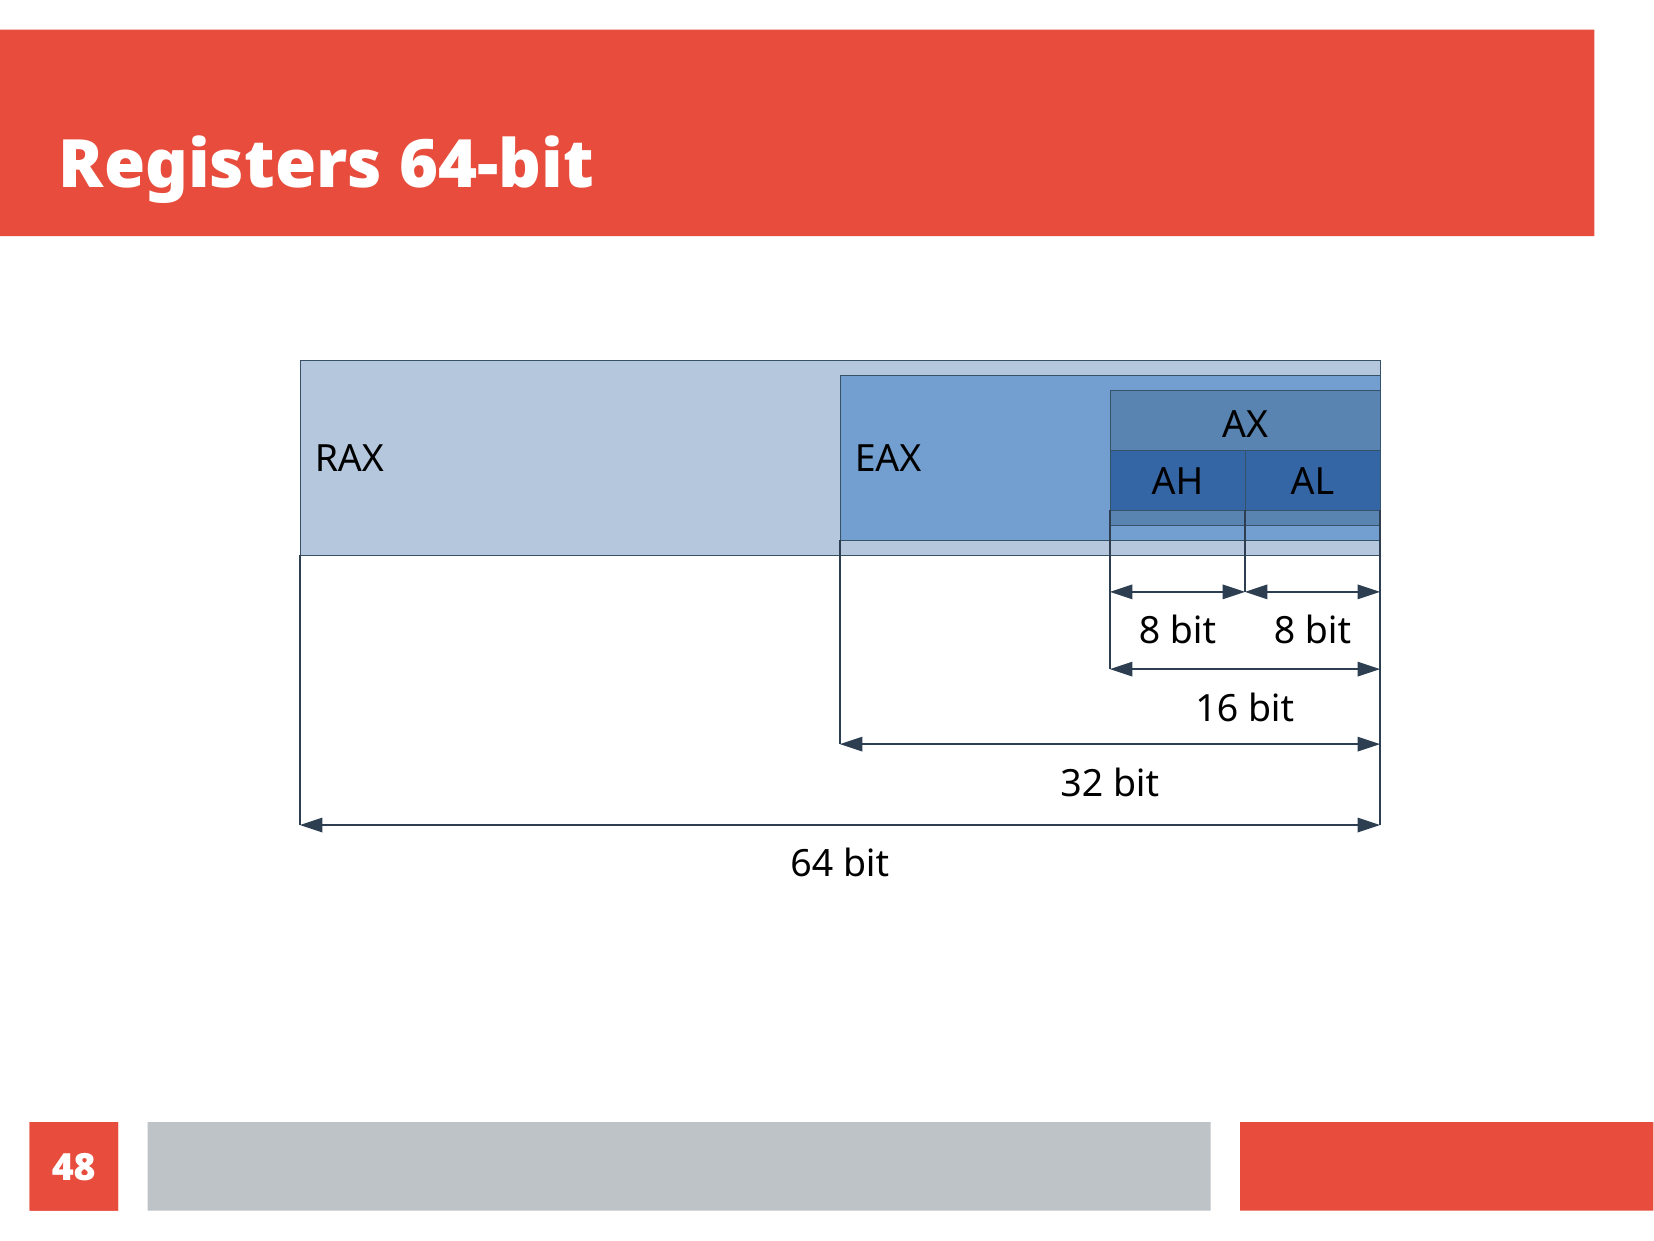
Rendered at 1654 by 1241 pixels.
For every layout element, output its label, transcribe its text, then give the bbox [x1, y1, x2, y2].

text_box RAX [841, 541, 1109, 556]
text_box AX [1111, 511, 1244, 526]
text_box RAX [1111, 541, 1244, 556]
text_box 32 bit [840, 759, 1381, 805]
text_box 8 bit [1245, 606, 1381, 652]
text_box AX [1110, 390, 1381, 450]
text_box 8 bit [1110, 606, 1245, 652]
text_box RAX [300, 360, 1381, 556]
text_box EAX [840, 375, 1381, 541]
text_box EAX [1111, 526, 1244, 541]
title Registers 64-bit [59, 59, 1595, 207]
text_box 64 bit [300, 840, 1381, 886]
text_box EAX [1246, 526, 1379, 541]
text_box AX [1246, 511, 1379, 526]
text_box AH [1110, 450, 1246, 511]
text_box RAX [1246, 541, 1379, 556]
text_box 16 bit [1110, 684, 1381, 730]
text_box AL [1246, 450, 1381, 511]
